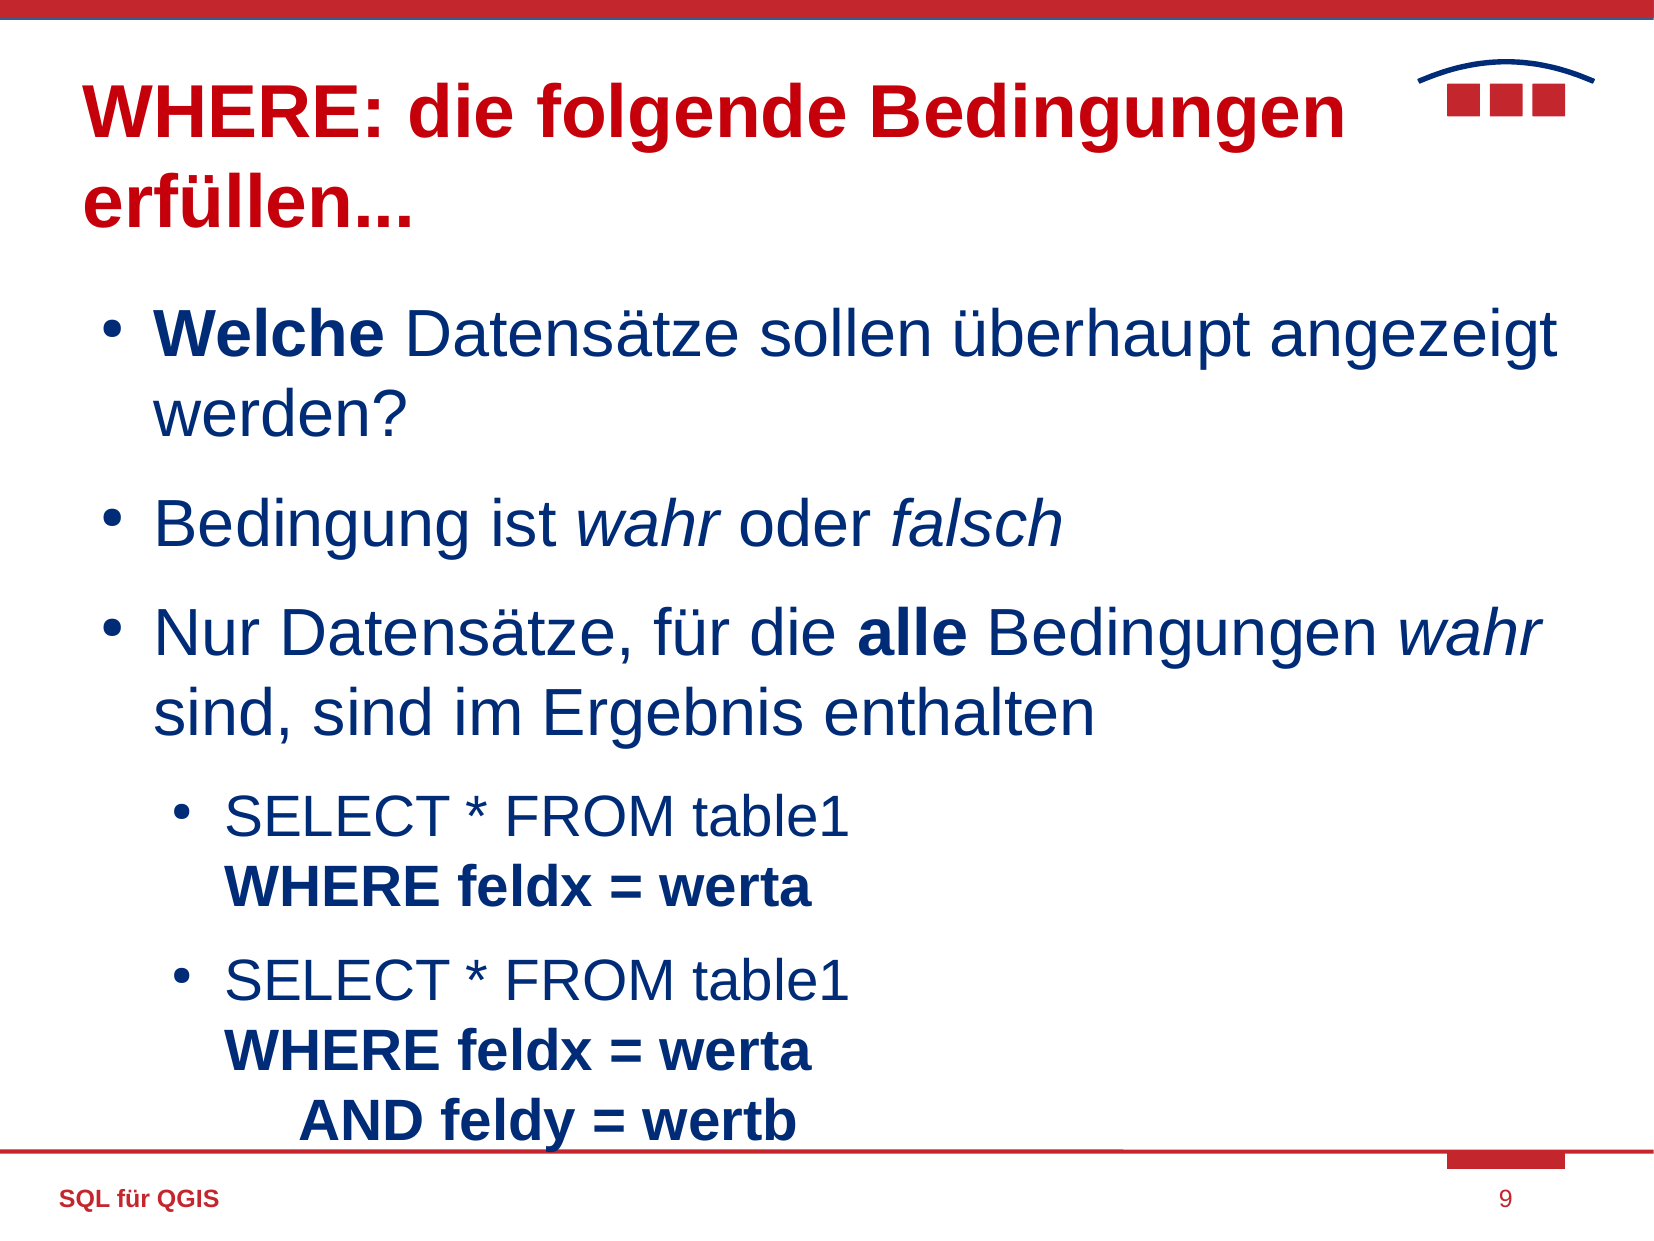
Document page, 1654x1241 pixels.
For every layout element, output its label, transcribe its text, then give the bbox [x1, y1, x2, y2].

title WHERE: die folgende Bedingungen erfüllen... [82, 49, 1571, 257]
text_box <Foliennummer> [1446, 1182, 1565, 1223]
list Welche Datensätze sollen überhaupt angezeigt werden? Bedingung ist wahr oder falsch Nur Datensätze, für die alle Bedingungen wahr sind, sind im Ergebnis enthalten SELECT * FROM table1 WHERE feldx = werta SELECT * FROM table1 WHERE feldx = werta AND feldy = wertb [82, 290, 1571, 1109]
